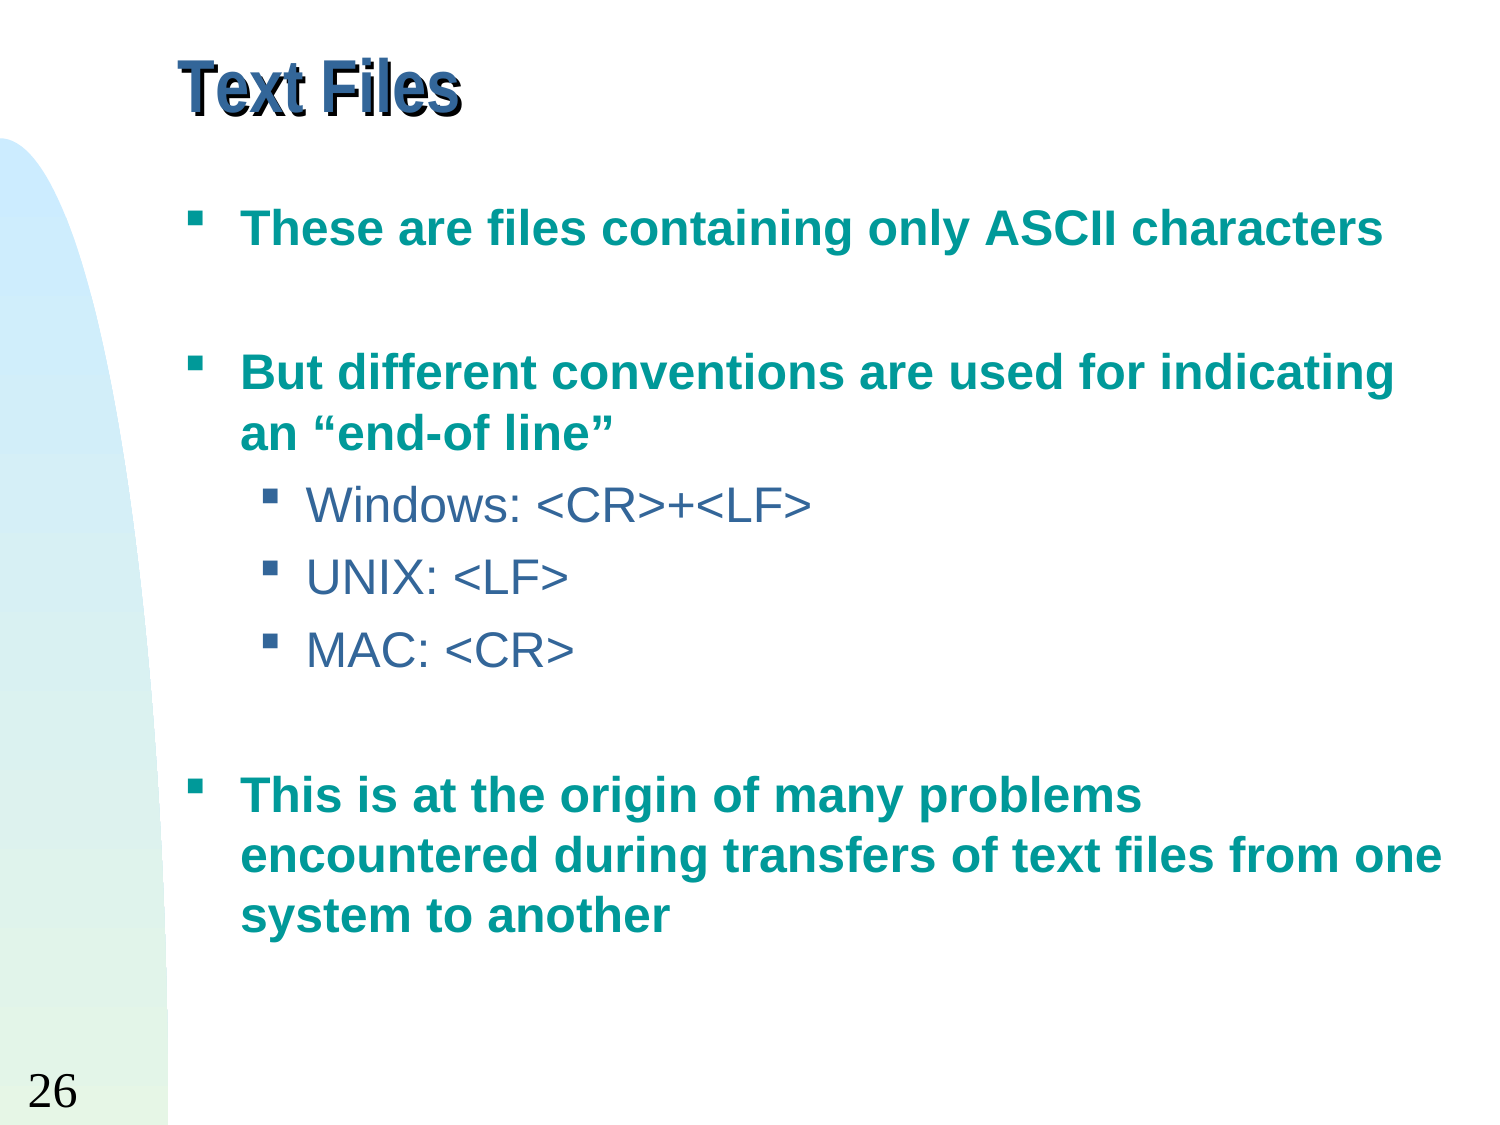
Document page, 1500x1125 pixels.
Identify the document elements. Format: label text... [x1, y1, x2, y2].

list These are files containing only ASCII characters But different conventions are used for indicating an “end-of line” Windows: <CR>+<LF> UNIX: <LF> MAC: <CR> This is at the origin of many problems encountered during transfers of text files from one system to another [168, 187, 1463, 1000]
title Text Files [162, 24, 1456, 163]
